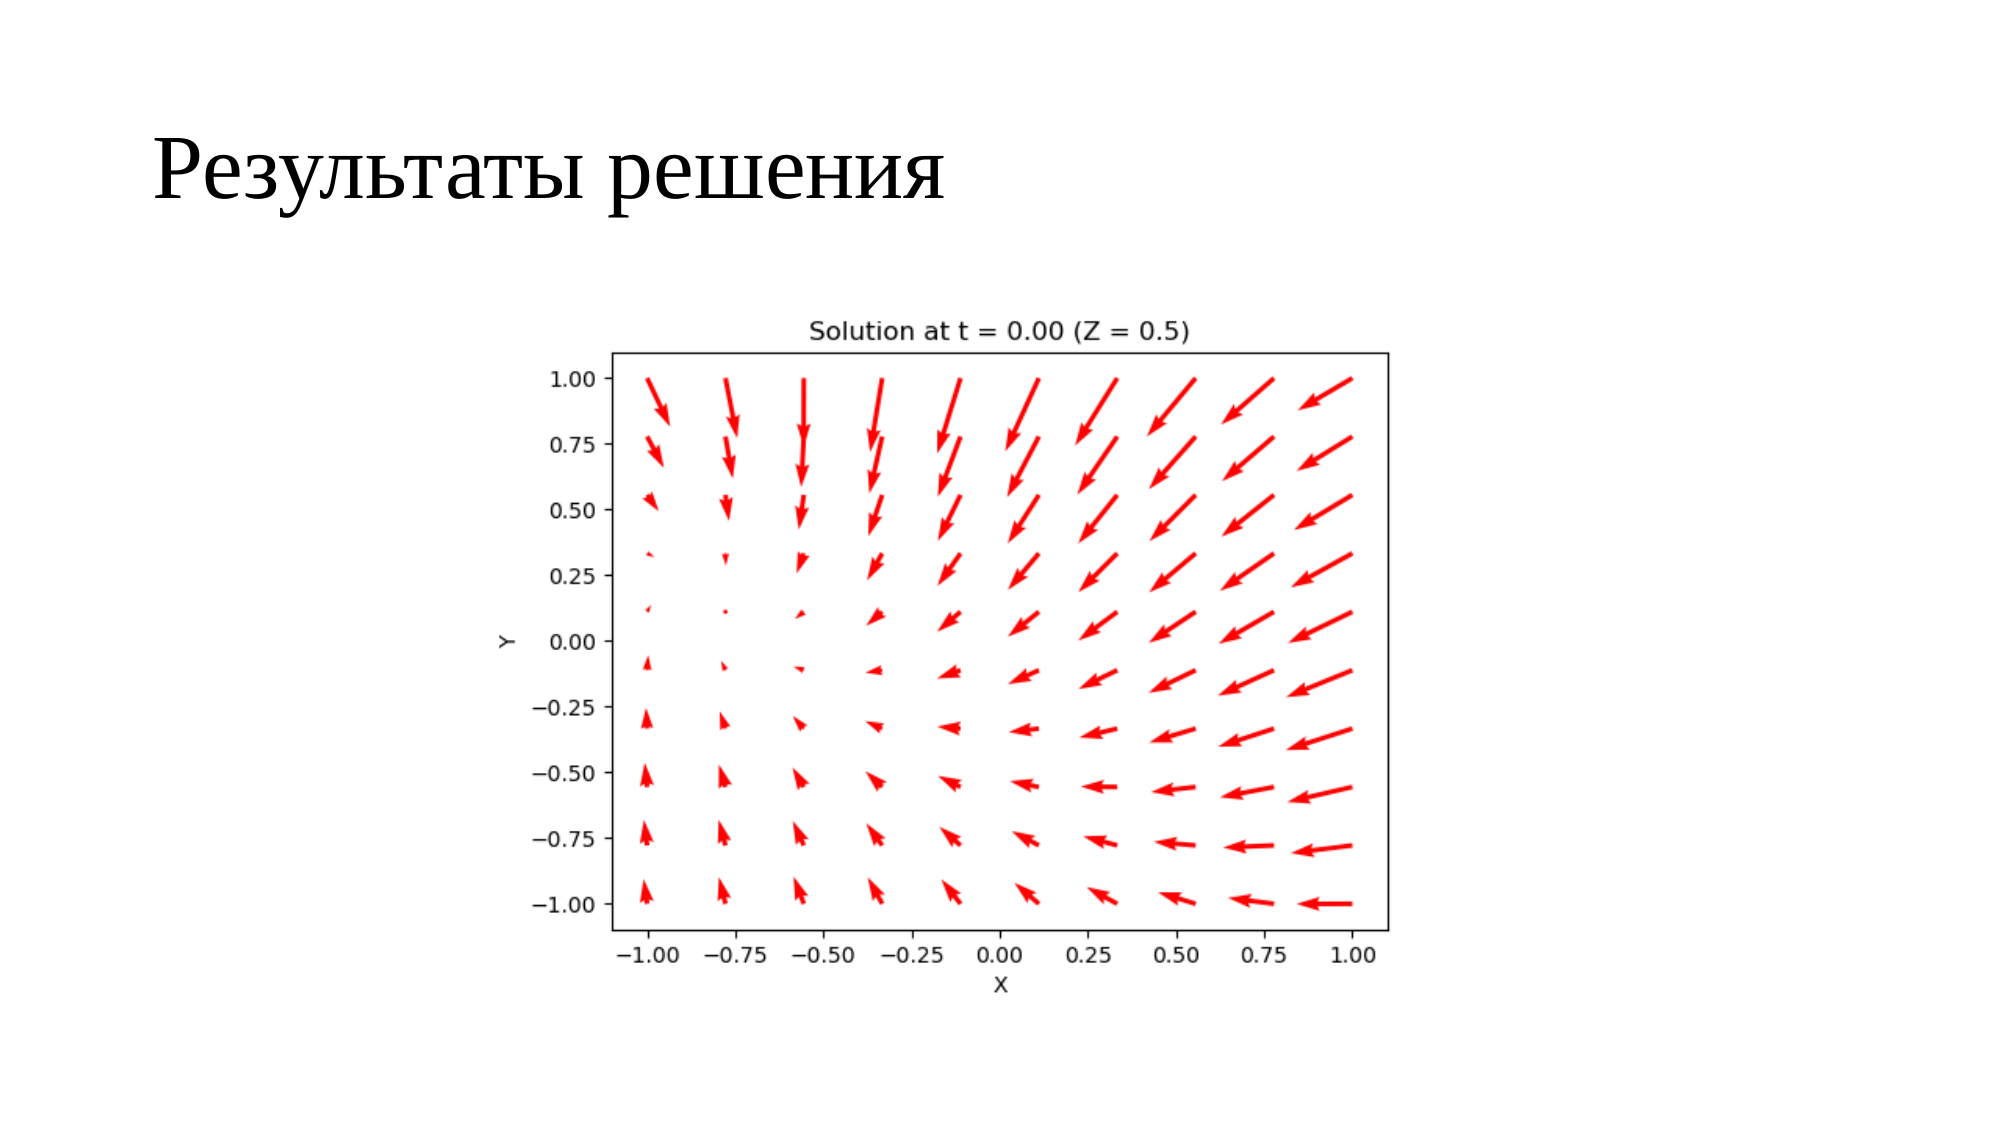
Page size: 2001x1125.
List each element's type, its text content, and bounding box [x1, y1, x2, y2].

picture [487, 262, 1488, 1013]
title Результаты решения [137, 59, 1863, 278]
